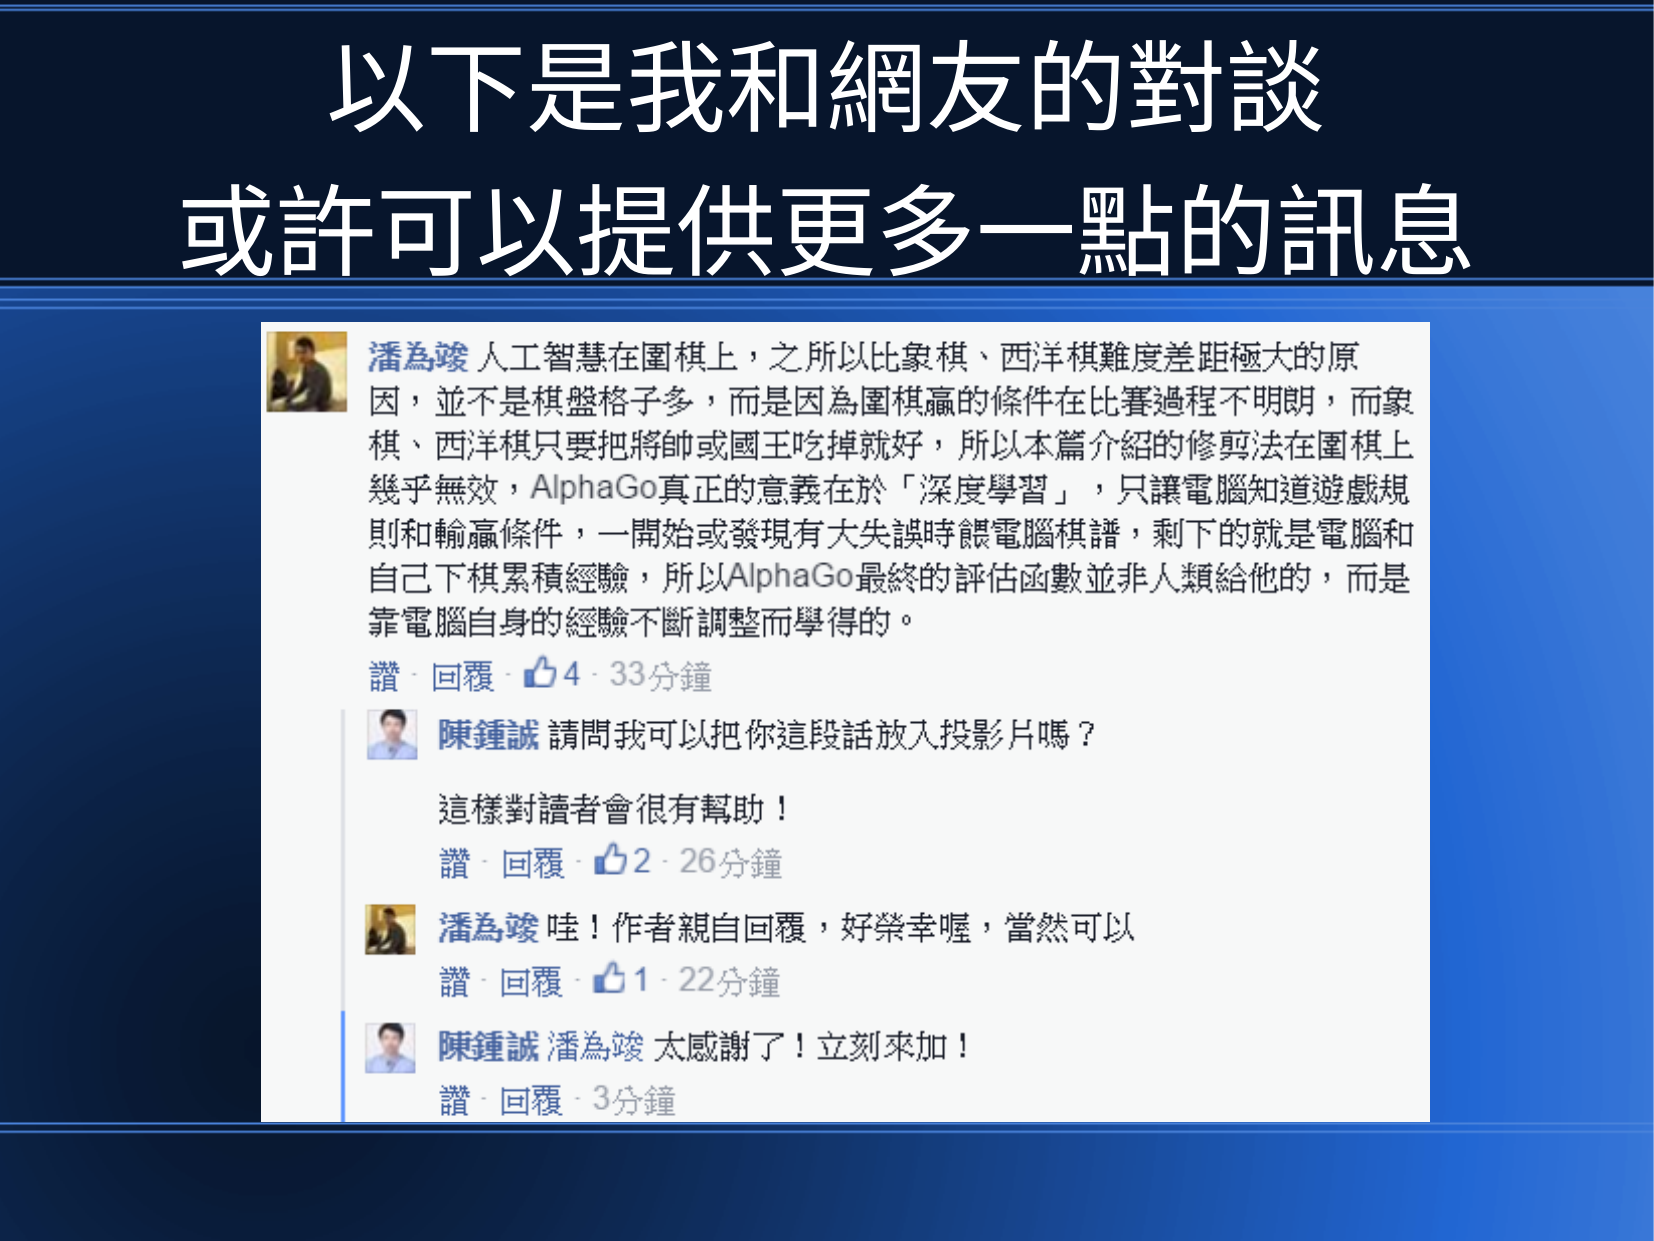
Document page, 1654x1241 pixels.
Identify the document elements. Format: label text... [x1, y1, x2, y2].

picture [0, 0, 1654, 1241]
title 以下是我和網友的對談 或許可以提供更多一點的訊息 [82, 32, 1571, 273]
